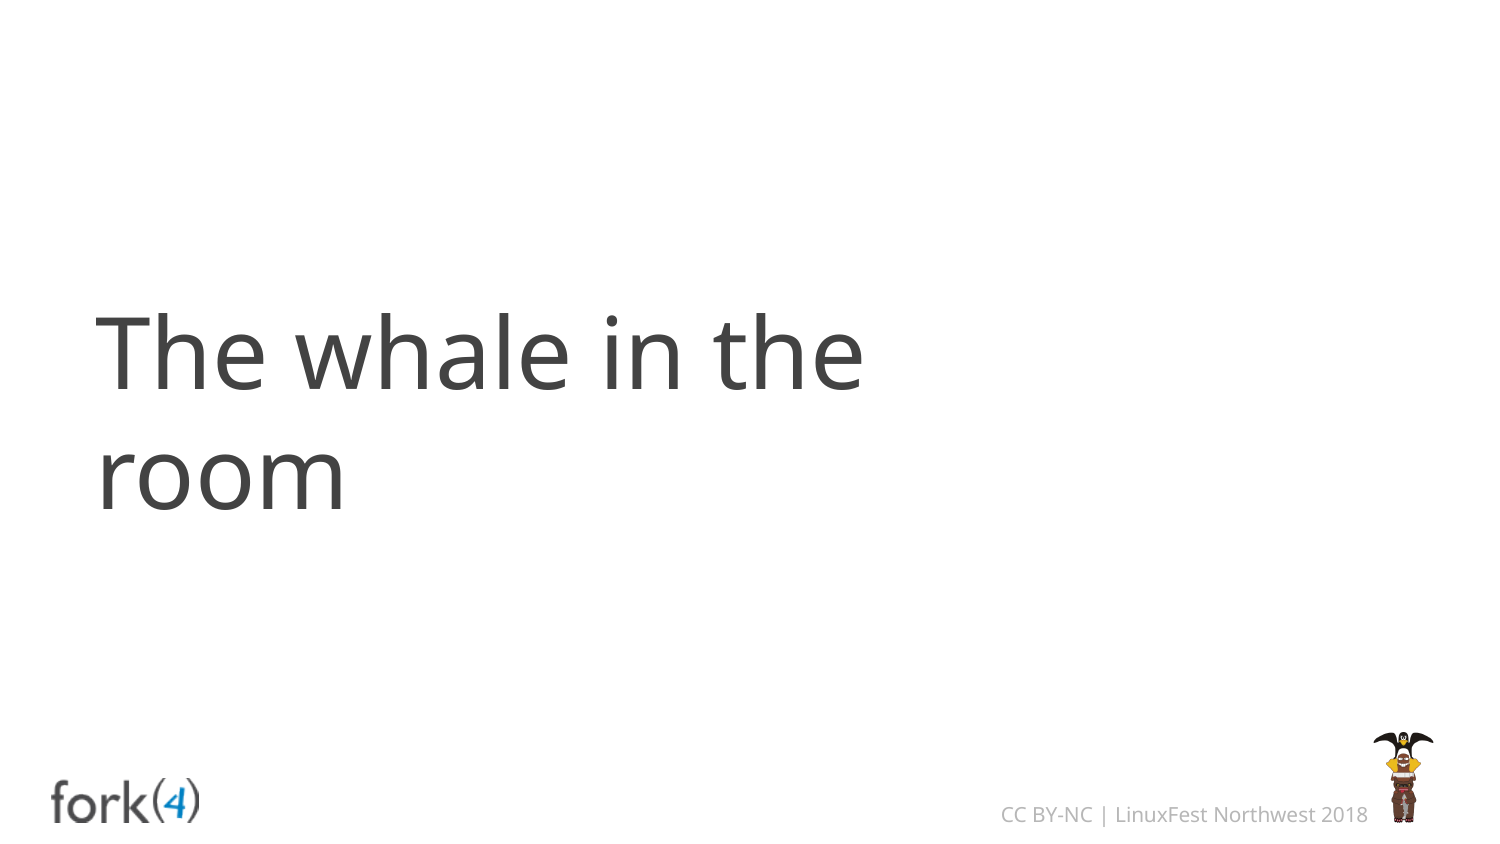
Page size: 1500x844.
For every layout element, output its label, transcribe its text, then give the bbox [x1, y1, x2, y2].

title The whale in the room [80, 73, 1125, 745]
picture [51, 778, 199, 823]
picture [1358, 732, 1449, 823]
